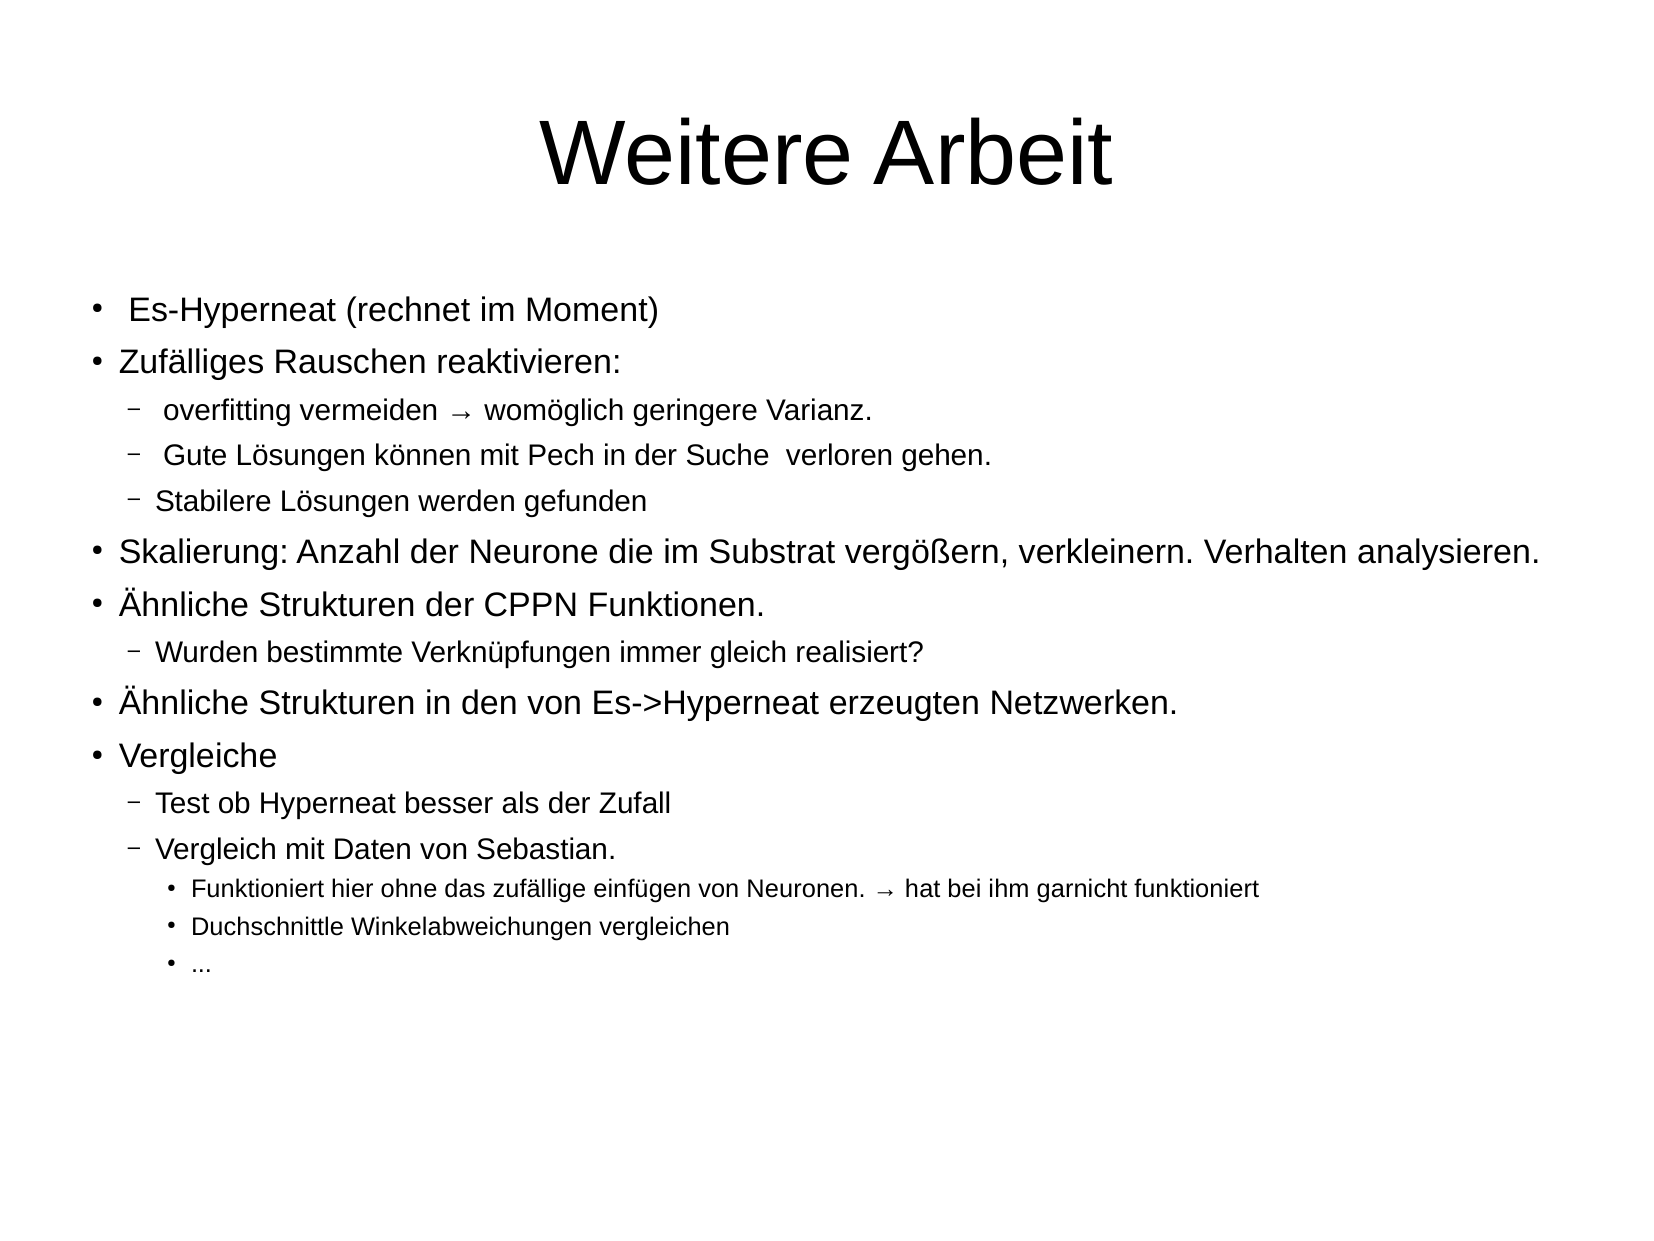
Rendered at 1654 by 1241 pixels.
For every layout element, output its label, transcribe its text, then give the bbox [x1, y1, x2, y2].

title Weitere Arbeit [82, 49, 1571, 257]
list Es-Hyperneat (rechnet im Moment) Zufälliges Rauschen reaktivieren: overfitting vermeiden → womöglich geringere Varianz. Gute Lösungen können mit Pech in der Suche verloren gehen. Stabilere Lösungen werden gefunden Skalierung: Anzahl der Neurone die im Substrat vergößern, verkleinern. Verhalten analysieren. Ähnliche Strukturen der CPPN Funktionen. Wurden bestimmte Verknüpfungen immer gleich realisiert? Ähnliche Strukturen in den von Es->Hyperneat erzeugten Netzwerken. Vergleiche Test ob Hyperneat besser als der Zufall Vergleich mit Daten von Sebastian. Funktioniert hier ohne das zufällige einfügen von Neuronen. → hat bei ihm garnicht funktioniert Duchschnittle Winkelabweichungen vergleichen ... [82, 290, 1571, 1010]
